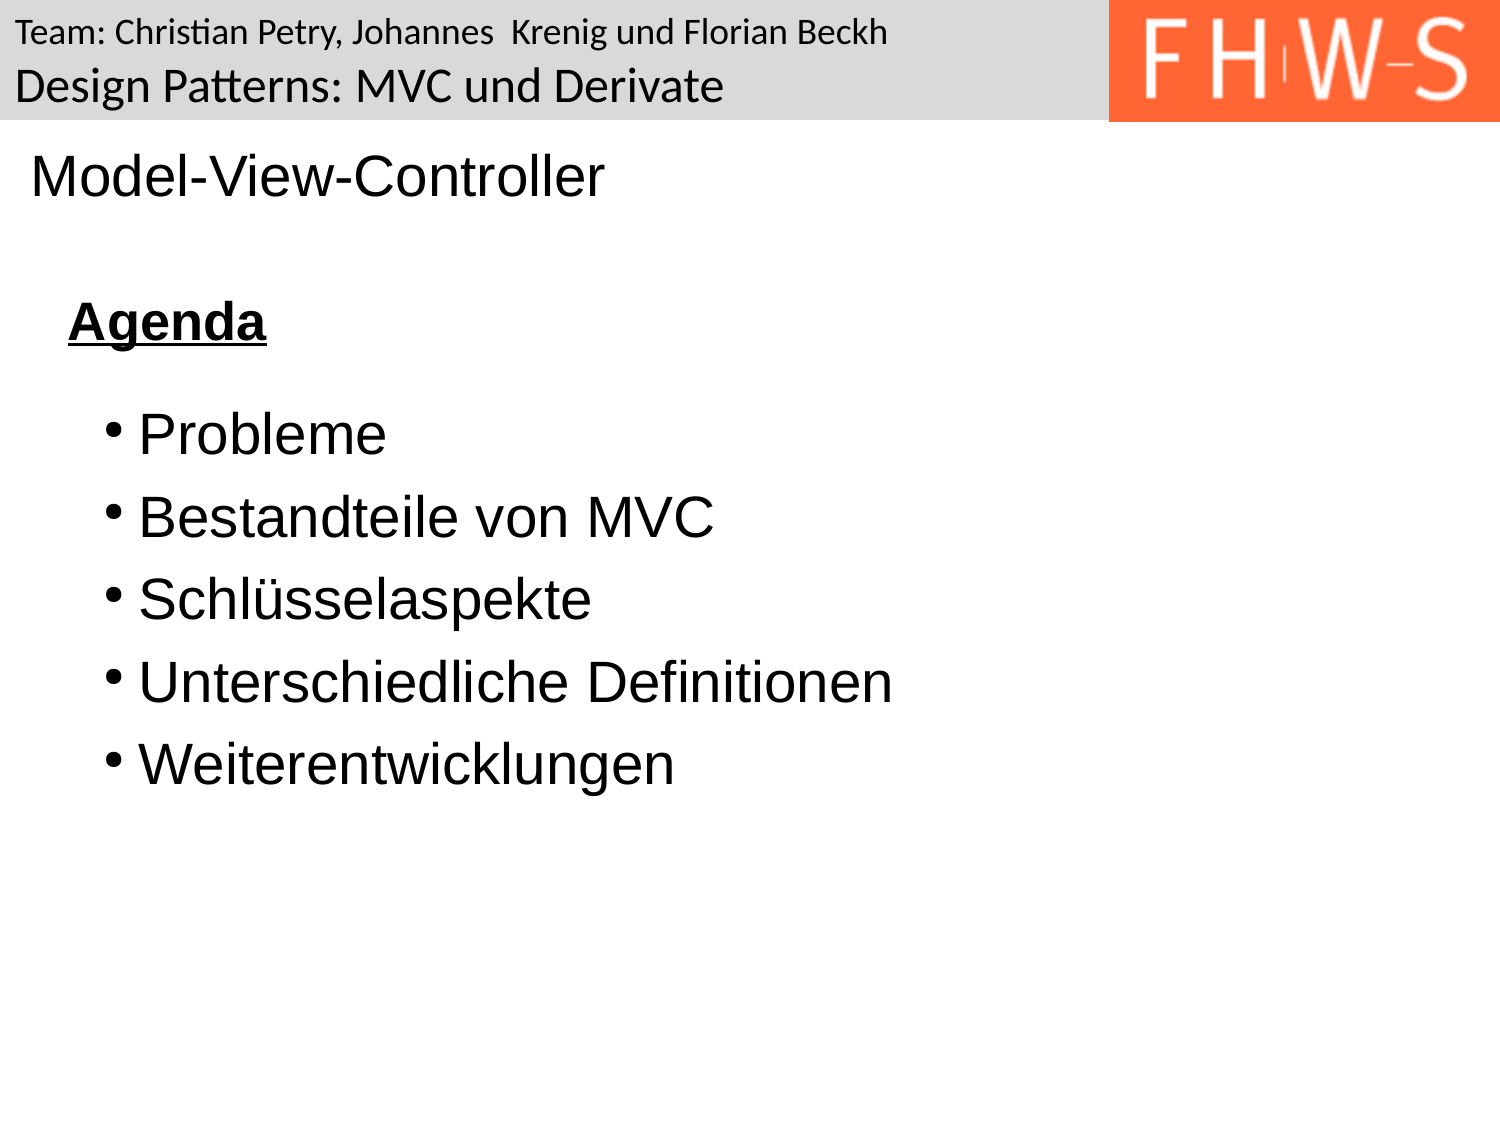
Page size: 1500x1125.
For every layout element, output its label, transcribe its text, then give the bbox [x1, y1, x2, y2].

picture [1109, 0, 1500, 122]
text_box Model-View-Controller [15, 141, 1034, 206]
text_box Agenda Probleme Bestandteile von MVC Schlüsselaspekte Unterschiedliche Definitionen Weiterentwicklungen [53, 278, 1403, 958]
